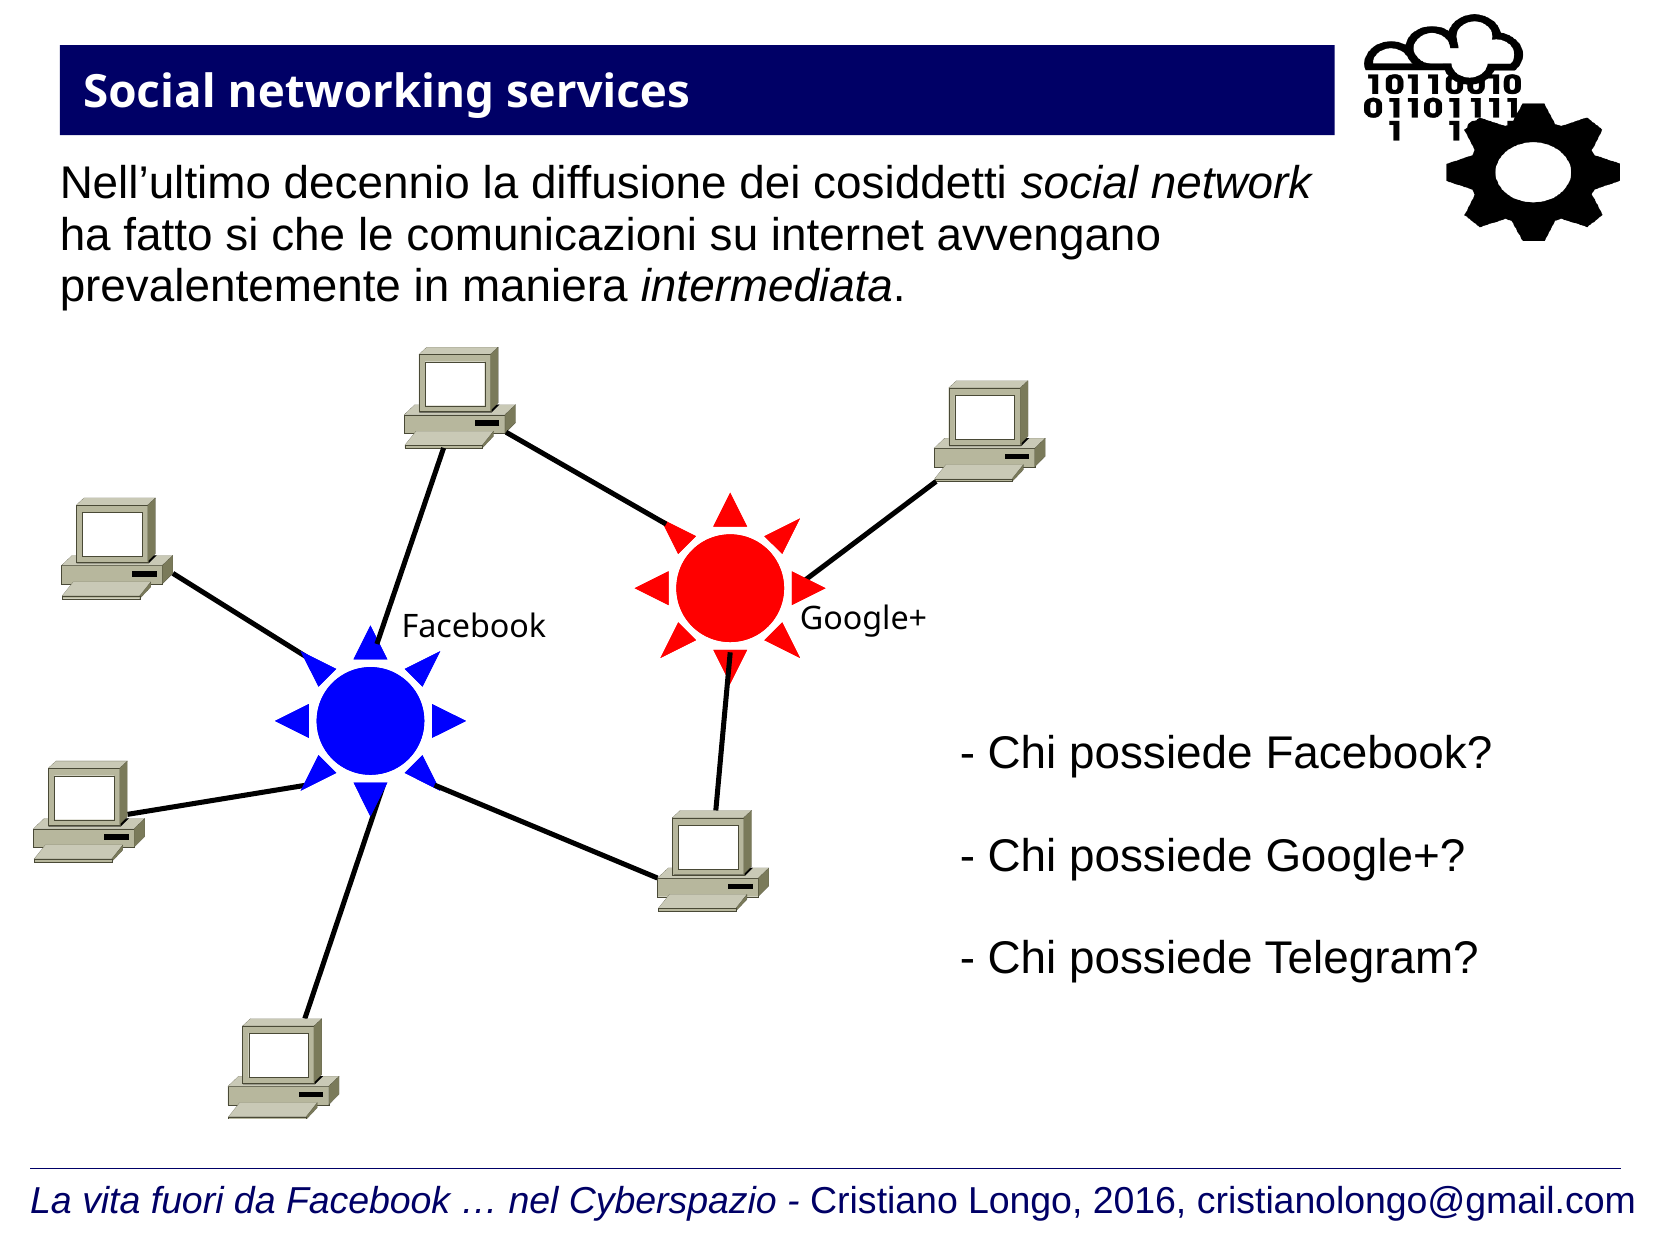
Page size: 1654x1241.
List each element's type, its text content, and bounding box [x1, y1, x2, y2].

text_box La vita fuori da Facebook … nel Cyberspazio - Cristiano Longo, 2016, cristianolongo@gmail.com [15, 1168, 1653, 1241]
text_box Nell’ultimo decennio la diffusione dei cosiddetti social network ha fatto si che le comunicazioni su internet avvengano prevalentemente in maniera intermediata. [45, 150, 1351, 319]
list Social networking services [59, 45, 1335, 136]
picture [1364, 14, 1620, 241]
picture [30, 345, 1046, 1119]
text_box - Chi possiede Facebook? - Chi possiede Google+? - Chi possiede Telegram? [945, 720, 1520, 1111]
